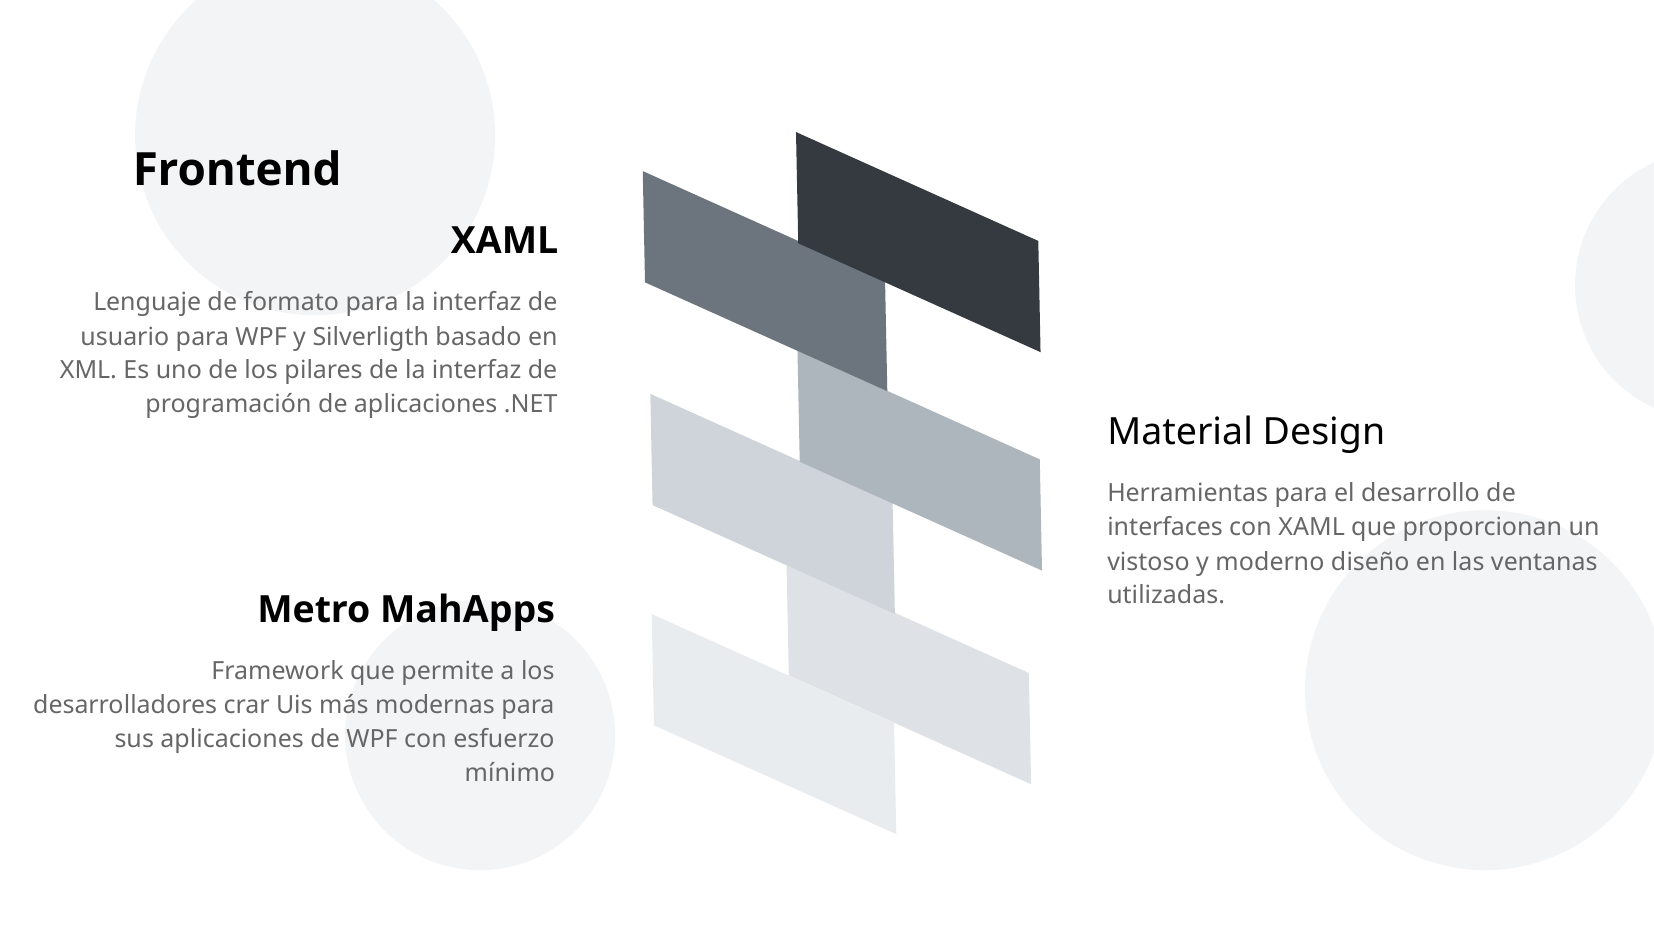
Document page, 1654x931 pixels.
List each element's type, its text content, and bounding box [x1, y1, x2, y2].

text_box Herramientas para el desarrollo de interfaces con XAML que proporcionan un vistoso y moderno diseño en las ventanas utilizadas. [1092, 467, 1648, 619]
text_box Frontend [118, 129, 704, 207]
text_box Material Design [1092, 397, 1625, 466]
text_box Metro MahApps [240, 574, 571, 641]
text_box XAML [243, 207, 574, 273]
text_box Framework que permite a los desarrolladores crar Uis más modernas para sus aplicaciones de WPF con esfuerzo mínimo [15, 644, 571, 796]
text_box Lenguaje de formato para la interfaz de usuario para WPF y Silverligth basado en XML. Es uno de los pilares de la interfaz de programación de aplicaciones .NET [18, 276, 574, 451]
